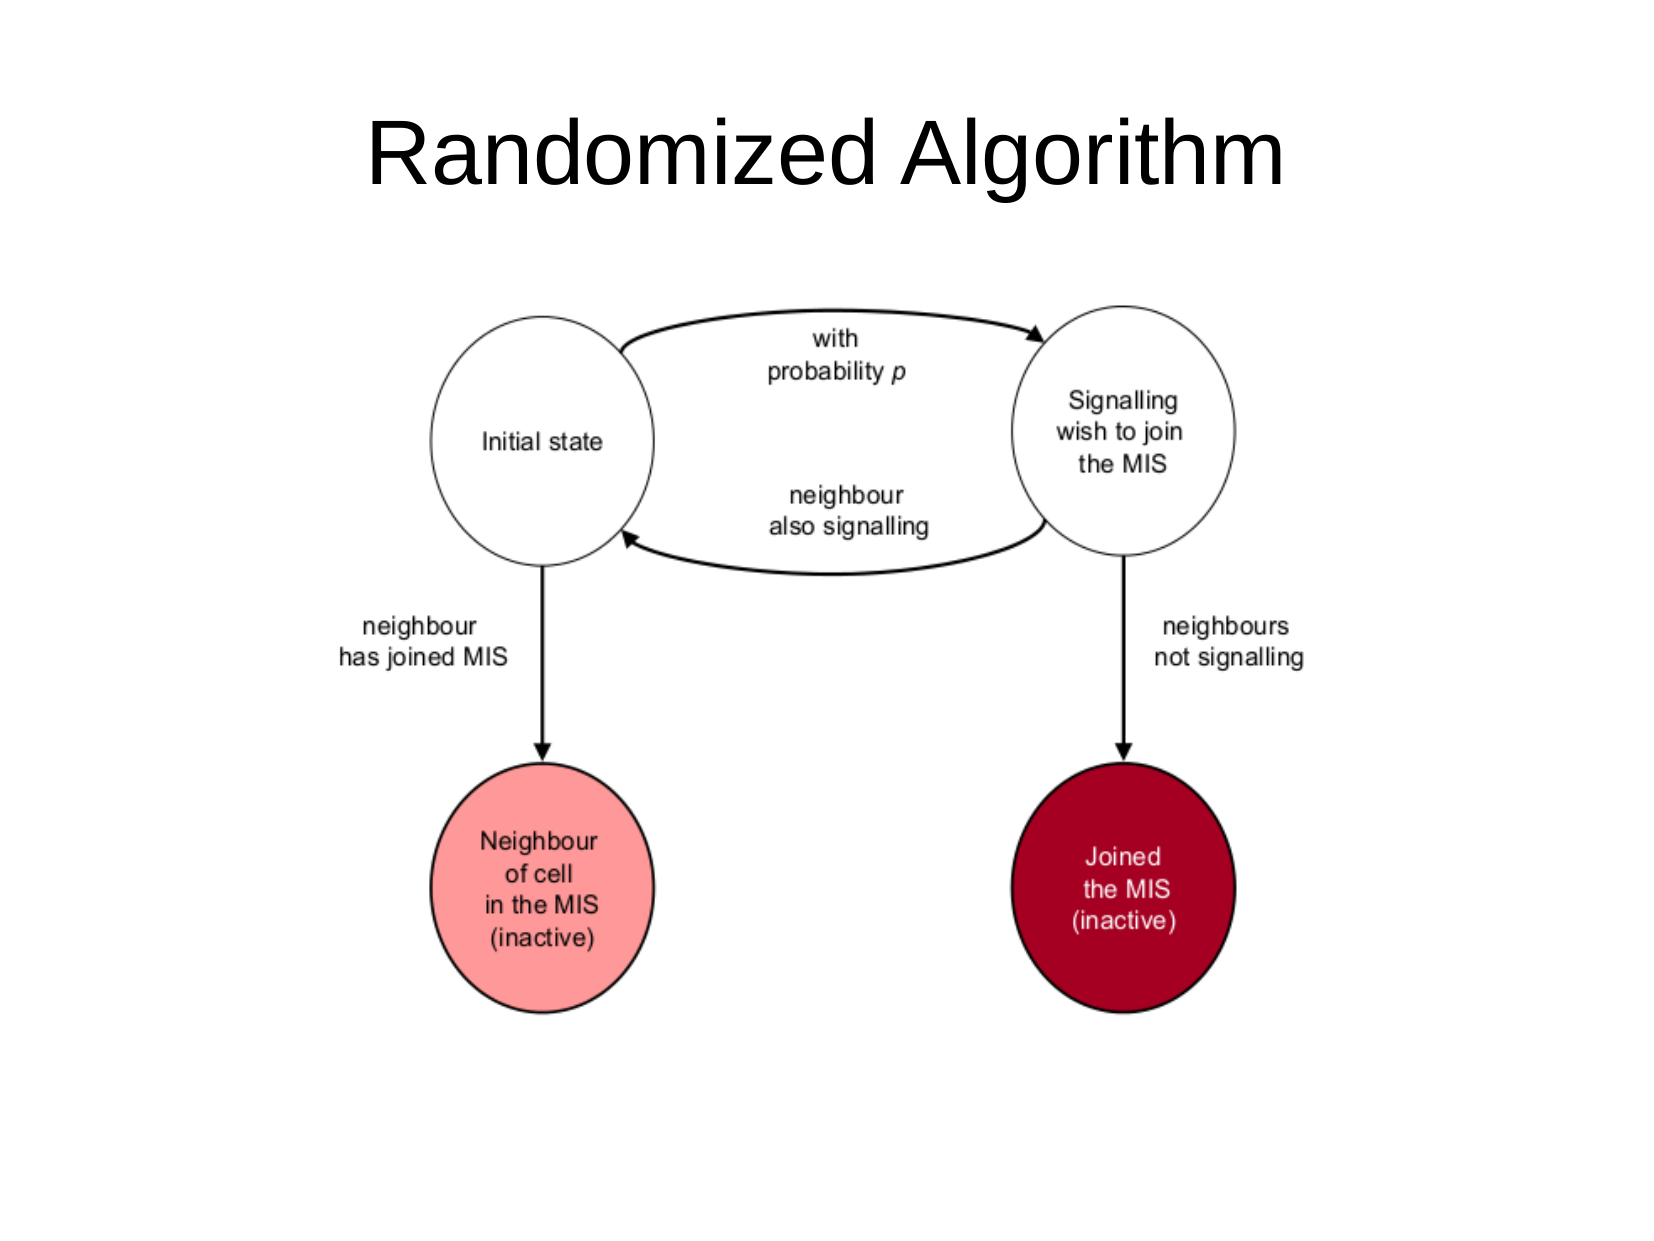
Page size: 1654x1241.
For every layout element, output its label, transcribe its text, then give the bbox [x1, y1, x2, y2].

picture [270, 256, 1336, 1067]
title Randomized Algorithm [82, 49, 1571, 257]
